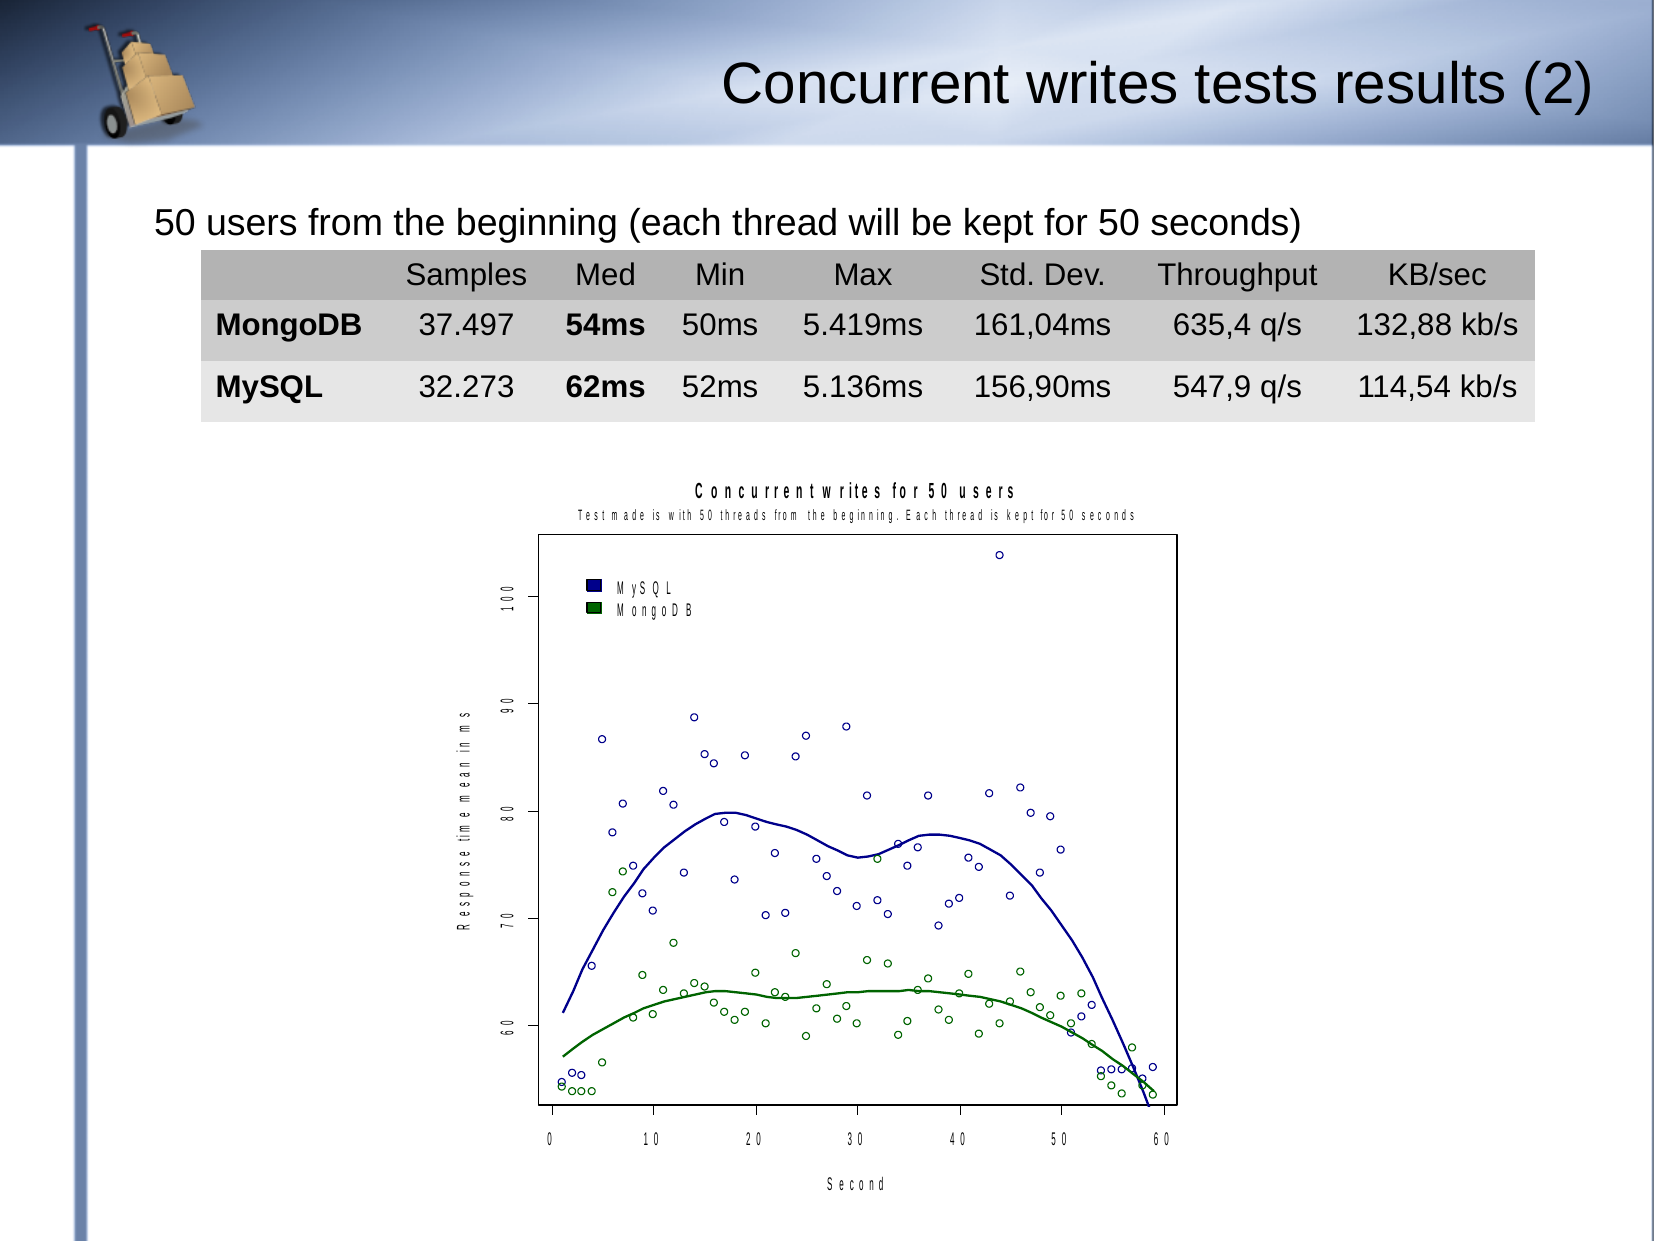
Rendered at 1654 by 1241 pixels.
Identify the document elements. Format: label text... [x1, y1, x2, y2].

table_cell 161,04ms [950, 300, 1136, 361]
table_cell 62ms [547, 361, 664, 422]
table_cell 32.273 [386, 361, 547, 422]
table_cell 37.497 [386, 300, 547, 361]
table_header Med [547, 250, 664, 300]
table_header Throughput [1136, 250, 1340, 300]
table_cell 5.419ms [776, 300, 950, 361]
table_header Std. Dev. [950, 250, 1136, 300]
picture [0, 0, 1654, 1241]
table_cell 5.136ms [776, 361, 950, 422]
table_cell 54ms [547, 300, 664, 361]
table_cell 114,54 kb/s [1340, 361, 1535, 422]
table_cell 547,9 q/s [1136, 361, 1340, 422]
table_cell 132,88 kb/s [1340, 300, 1535, 361]
table_cell 52ms [664, 361, 776, 422]
table_header Min [664, 250, 776, 300]
table_cell 635,4 q/s [1136, 300, 1340, 361]
table_header [201, 250, 386, 300]
table_header Samples [386, 250, 547, 300]
title Concurrent writes tests results (2) [213, 49, 1596, 118]
table_header Max [776, 250, 950, 300]
table_cell 156,90ms [950, 361, 1136, 422]
table_cell MySQL [201, 361, 386, 422]
list 50 users from the beginning (each thread will be kept for 50 seconds) [154, 180, 1596, 1146]
table_header KB/sec [1340, 250, 1535, 300]
table_cell 50ms [664, 300, 776, 361]
table_cell MongoDB [201, 300, 386, 361]
